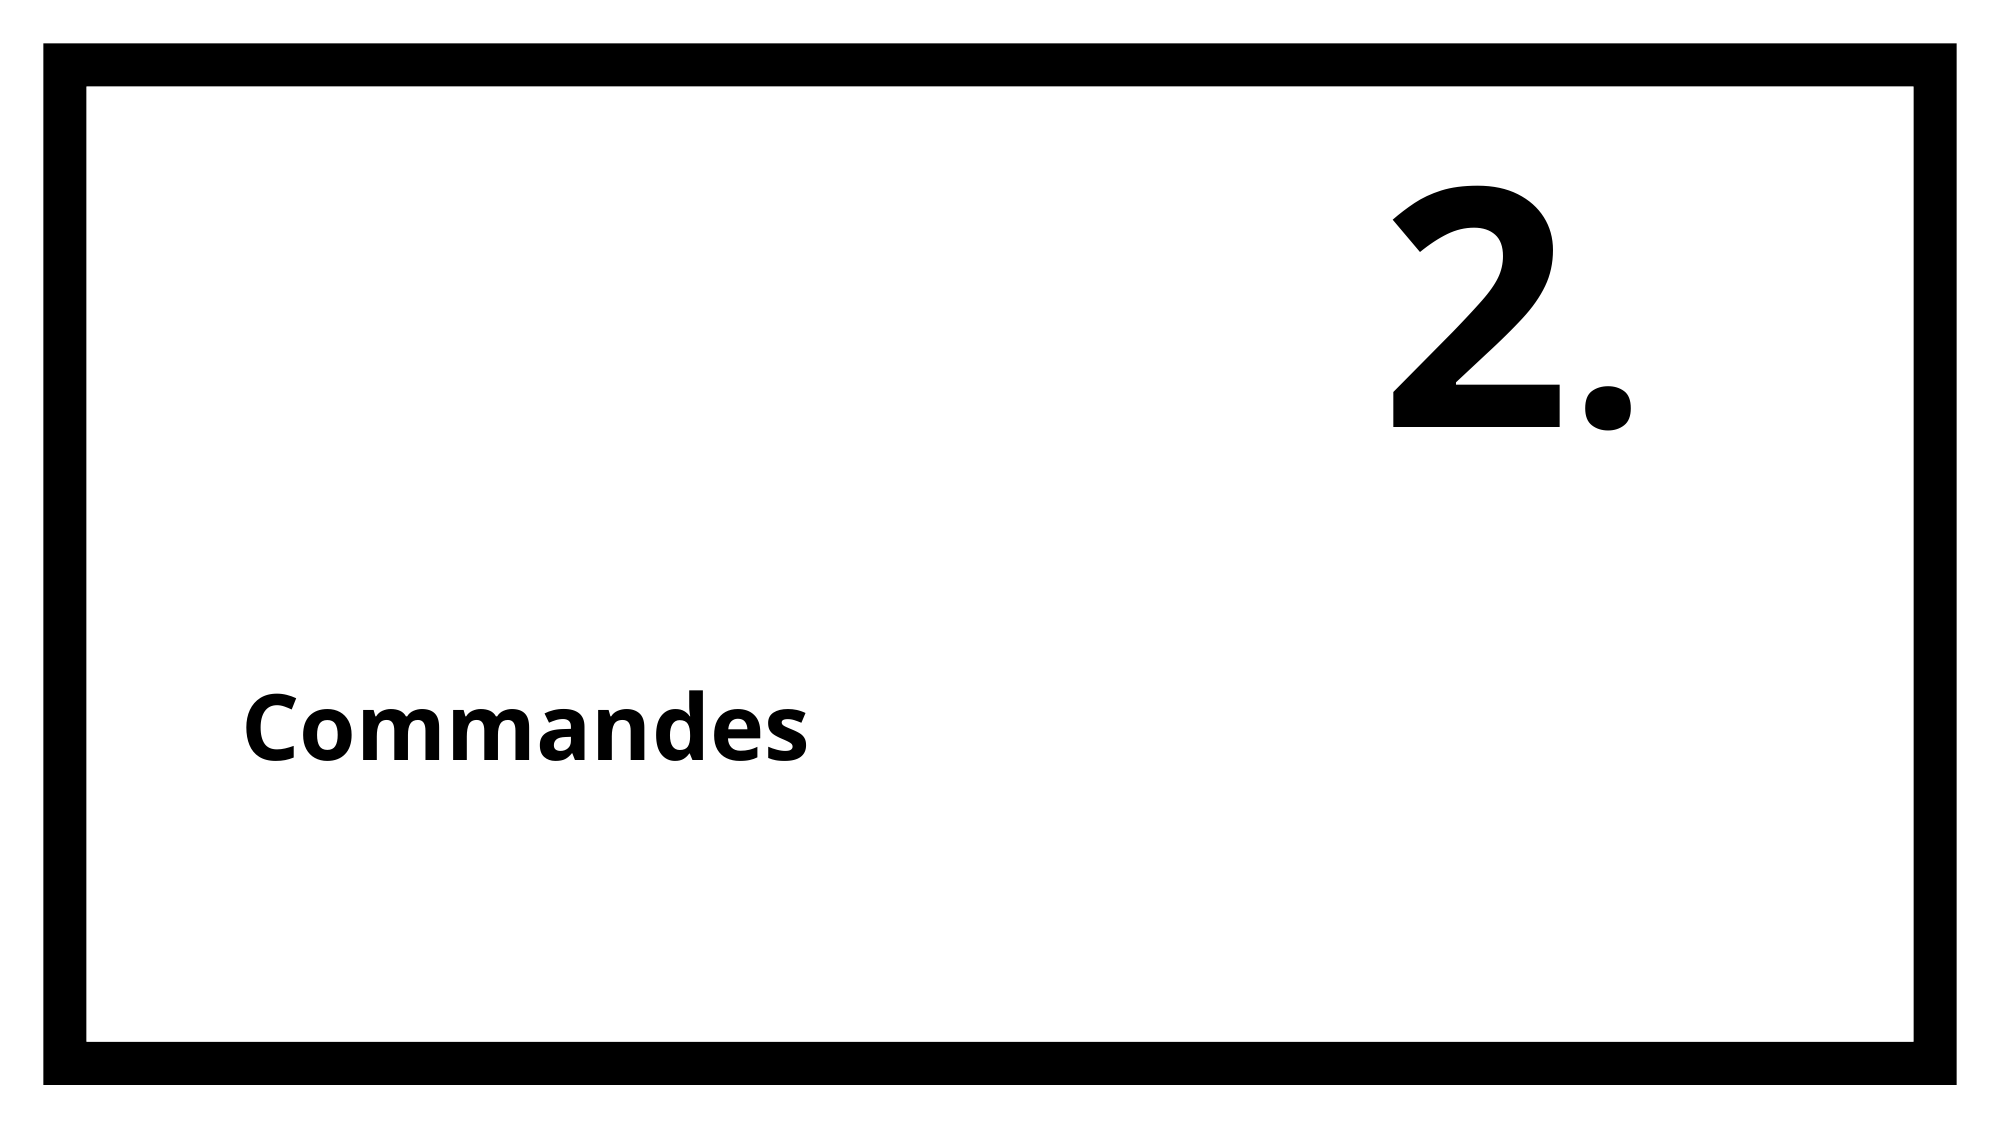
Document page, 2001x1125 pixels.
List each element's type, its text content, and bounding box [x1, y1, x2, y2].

text_box Commandes [221, 546, 1305, 801]
text_box 2. [1360, 73, 1849, 497]
